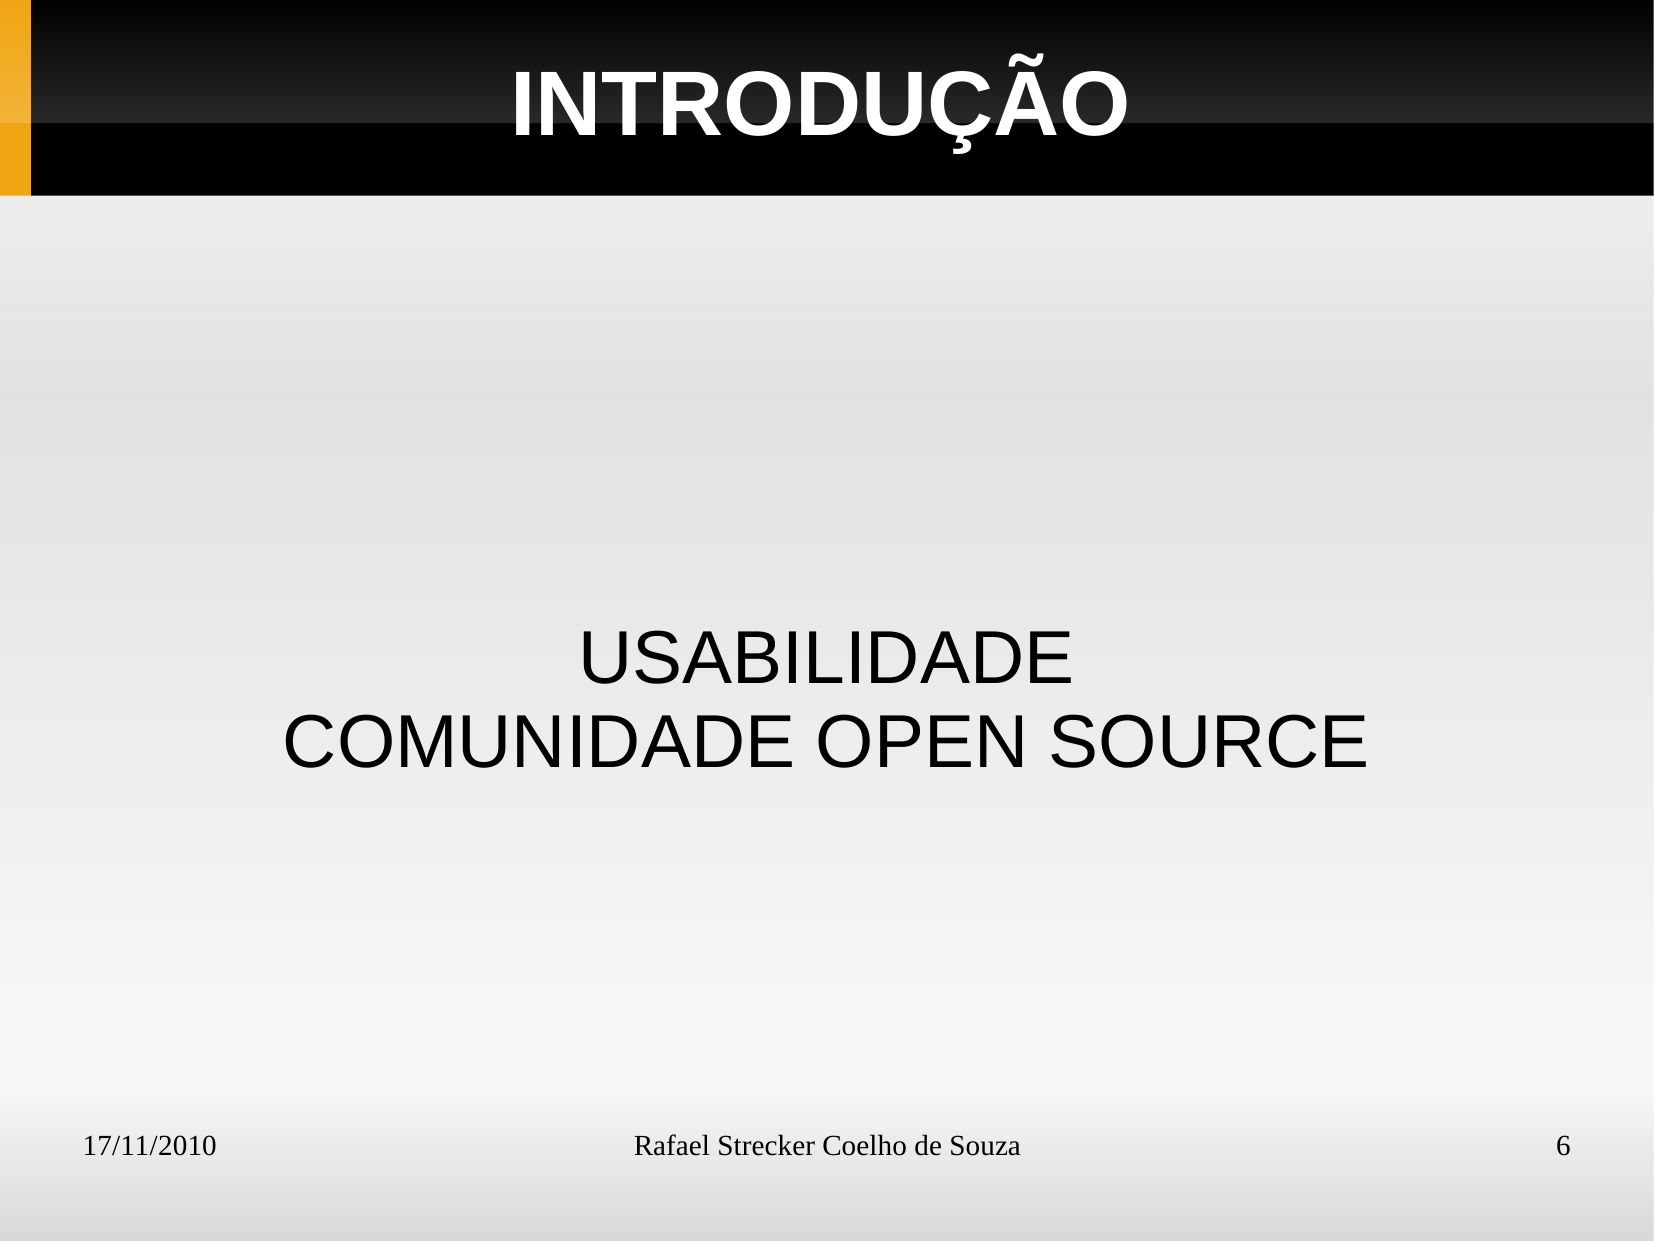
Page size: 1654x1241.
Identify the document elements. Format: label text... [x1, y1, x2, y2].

picture [0, 0, 1654, 1241]
subtitle USABILIDADE COMUNIDADE OPEN SOURCE [82, 297, 1571, 1102]
title INTRODUÇÃO [76, 7, 1565, 200]
